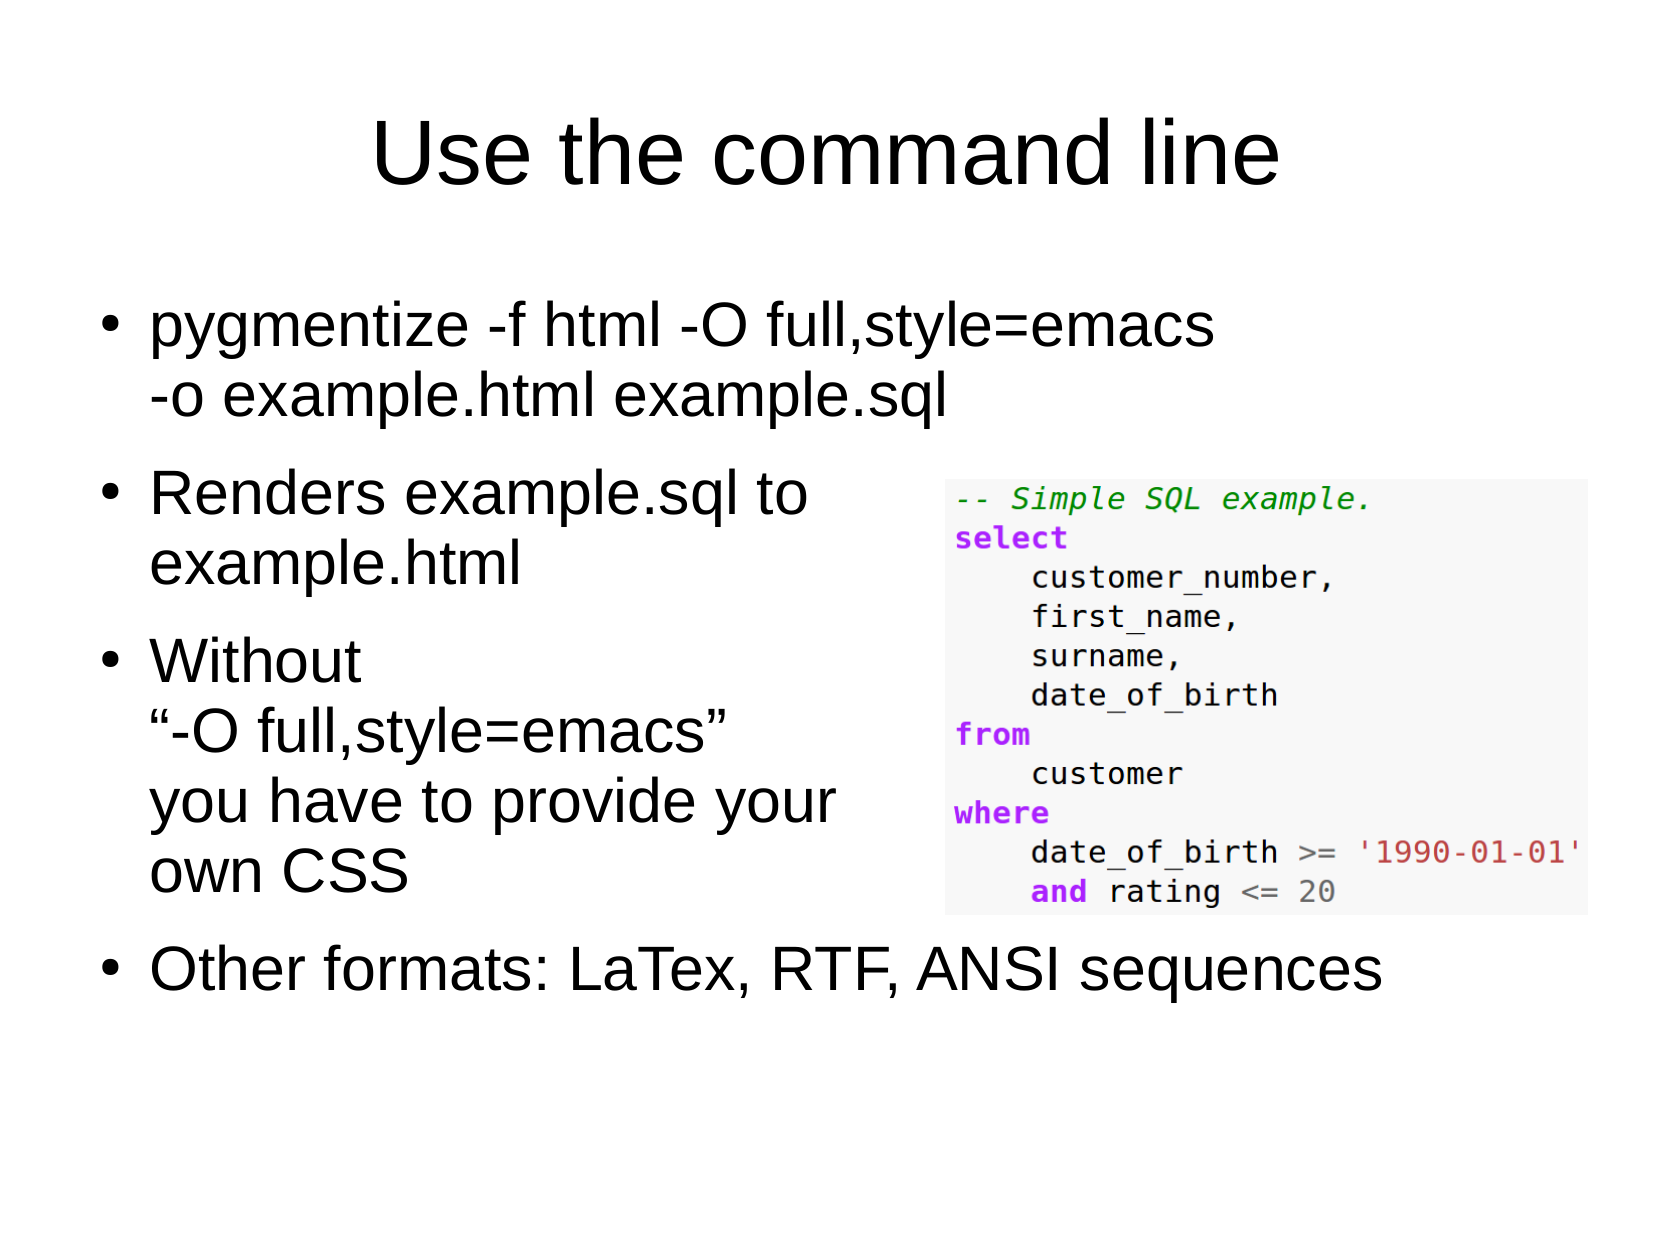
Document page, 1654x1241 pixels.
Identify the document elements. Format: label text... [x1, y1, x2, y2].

list pygmentize -f html -O full,style=emacs -o example.html example.sql Renders example.sql to example.html Without “-O full,style=emacs” you have to provide your own CSS Other formats: LaTex, RTF, ANSI sequences [82, 290, 1571, 1010]
picture [945, 479, 1588, 916]
title Use the command line [82, 49, 1571, 257]
